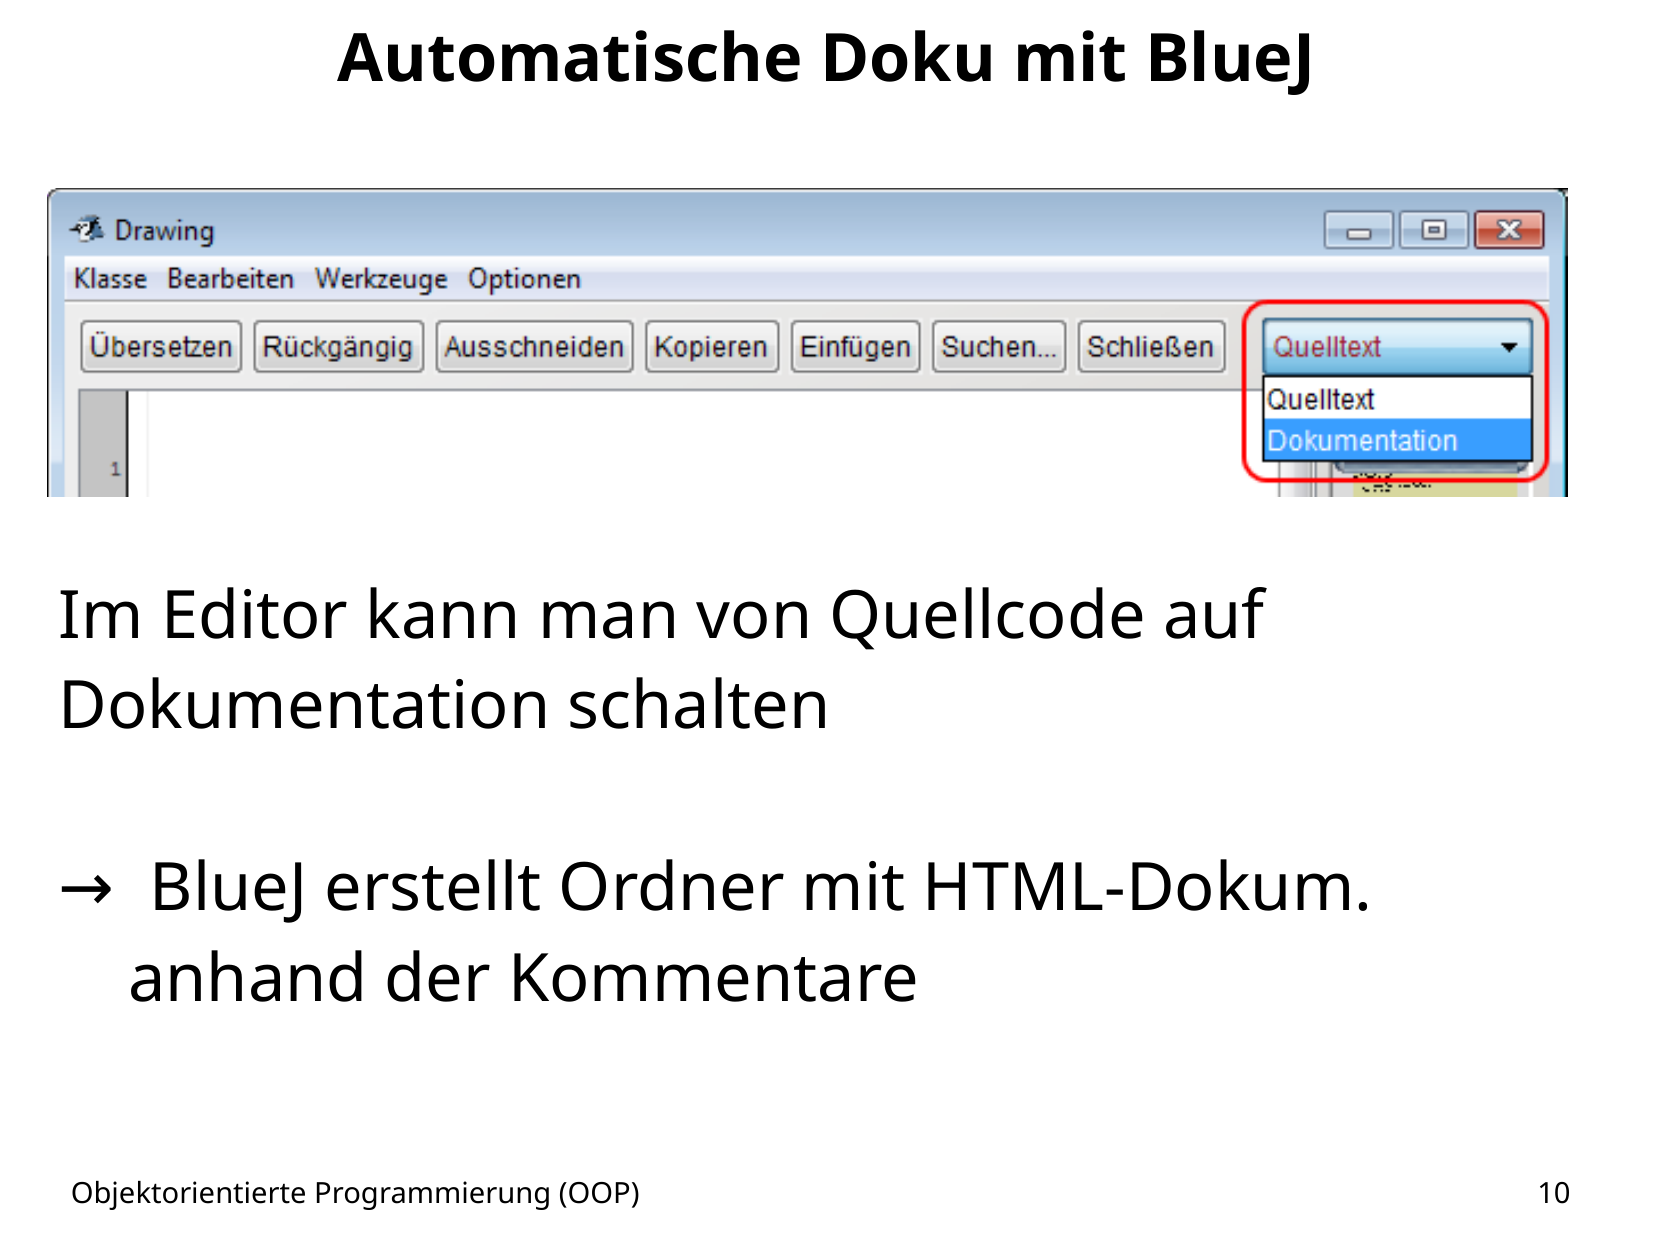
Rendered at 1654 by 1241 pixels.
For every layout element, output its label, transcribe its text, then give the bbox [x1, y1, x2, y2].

list Im Editor kann man von Quellcode auf Dokumentation schalten → BlueJ erstellt Ordner mit HTML-Dokum. anhand der Kommentare [59, 566, 1630, 1146]
title Automatische Doku mit BlueJ [0, 5, 1654, 107]
picture [47, 188, 1568, 497]
